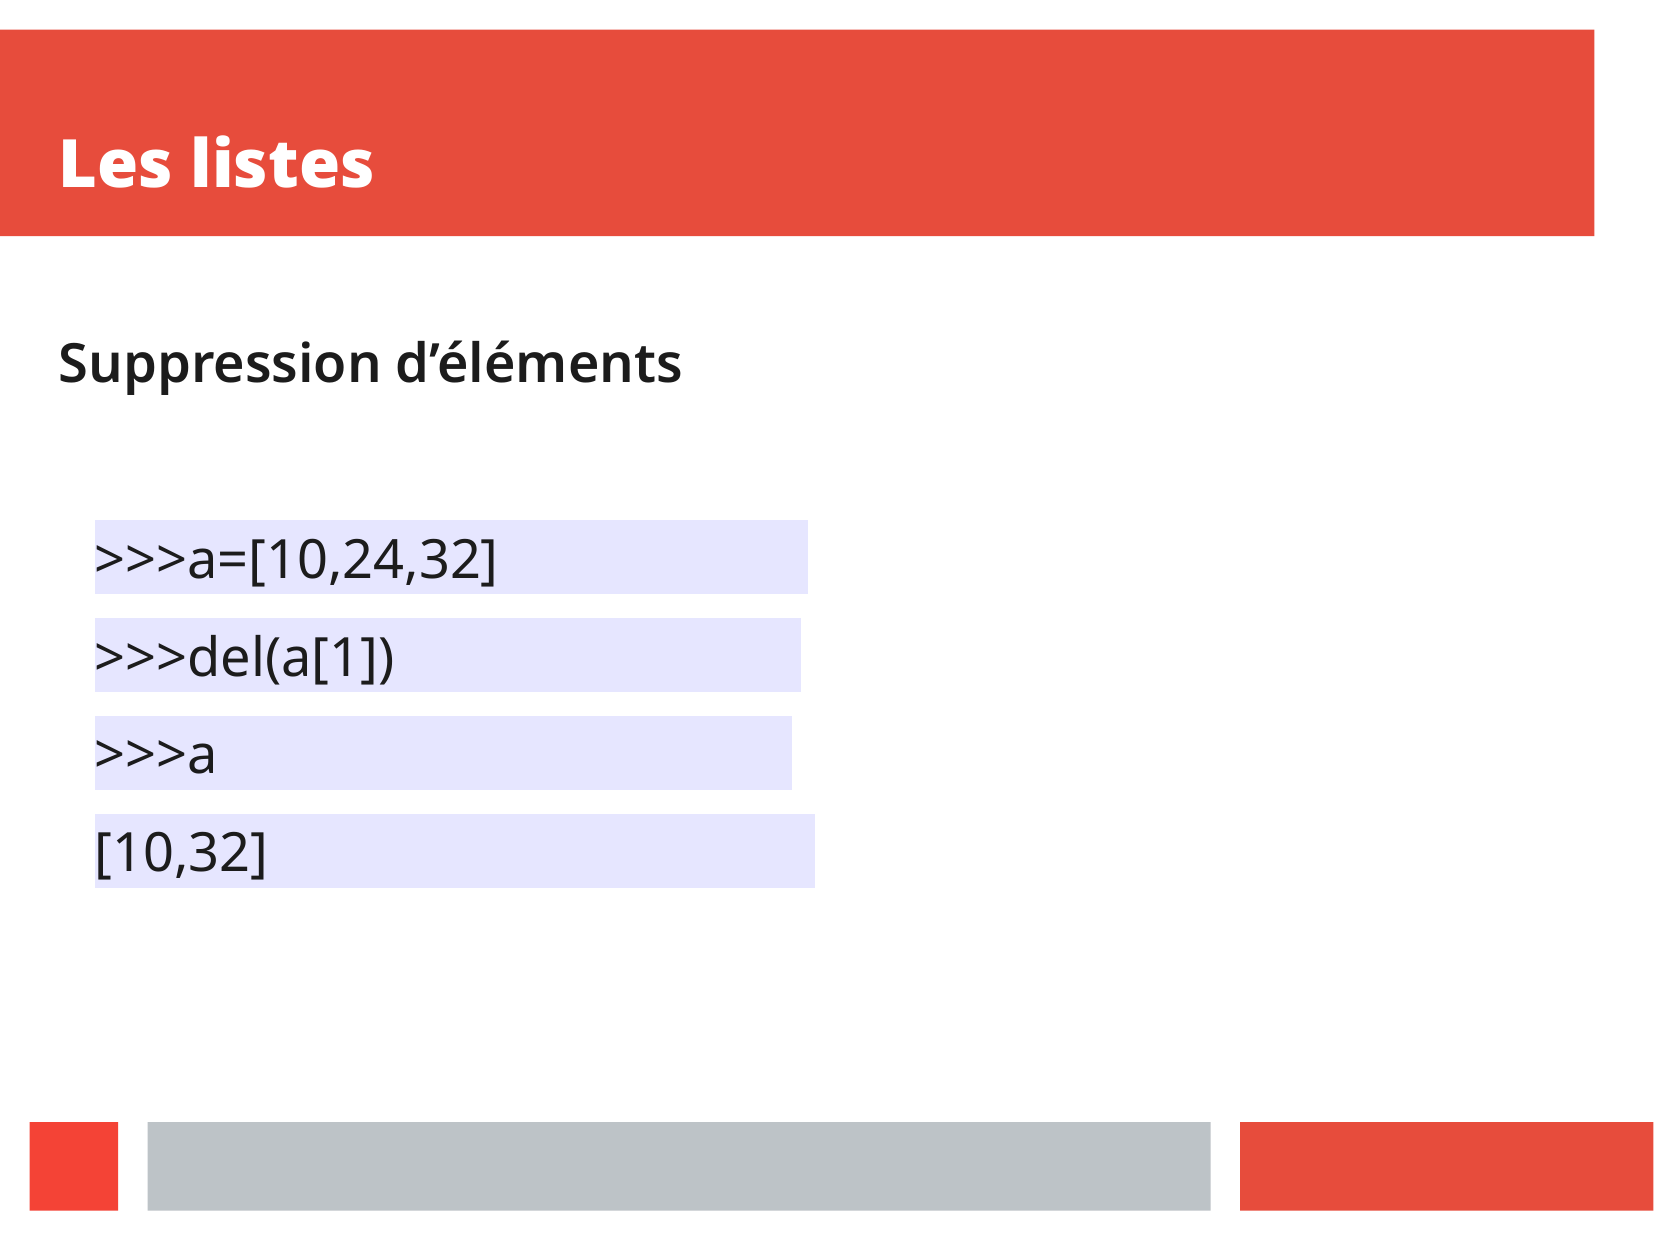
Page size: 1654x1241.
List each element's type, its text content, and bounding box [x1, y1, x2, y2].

title Les listes [59, 59, 1595, 207]
list Suppression d’éléments >>>a=[10,24,32] >>>del(a[1]) >>>a [10,32] [59, 324, 1565, 1093]
